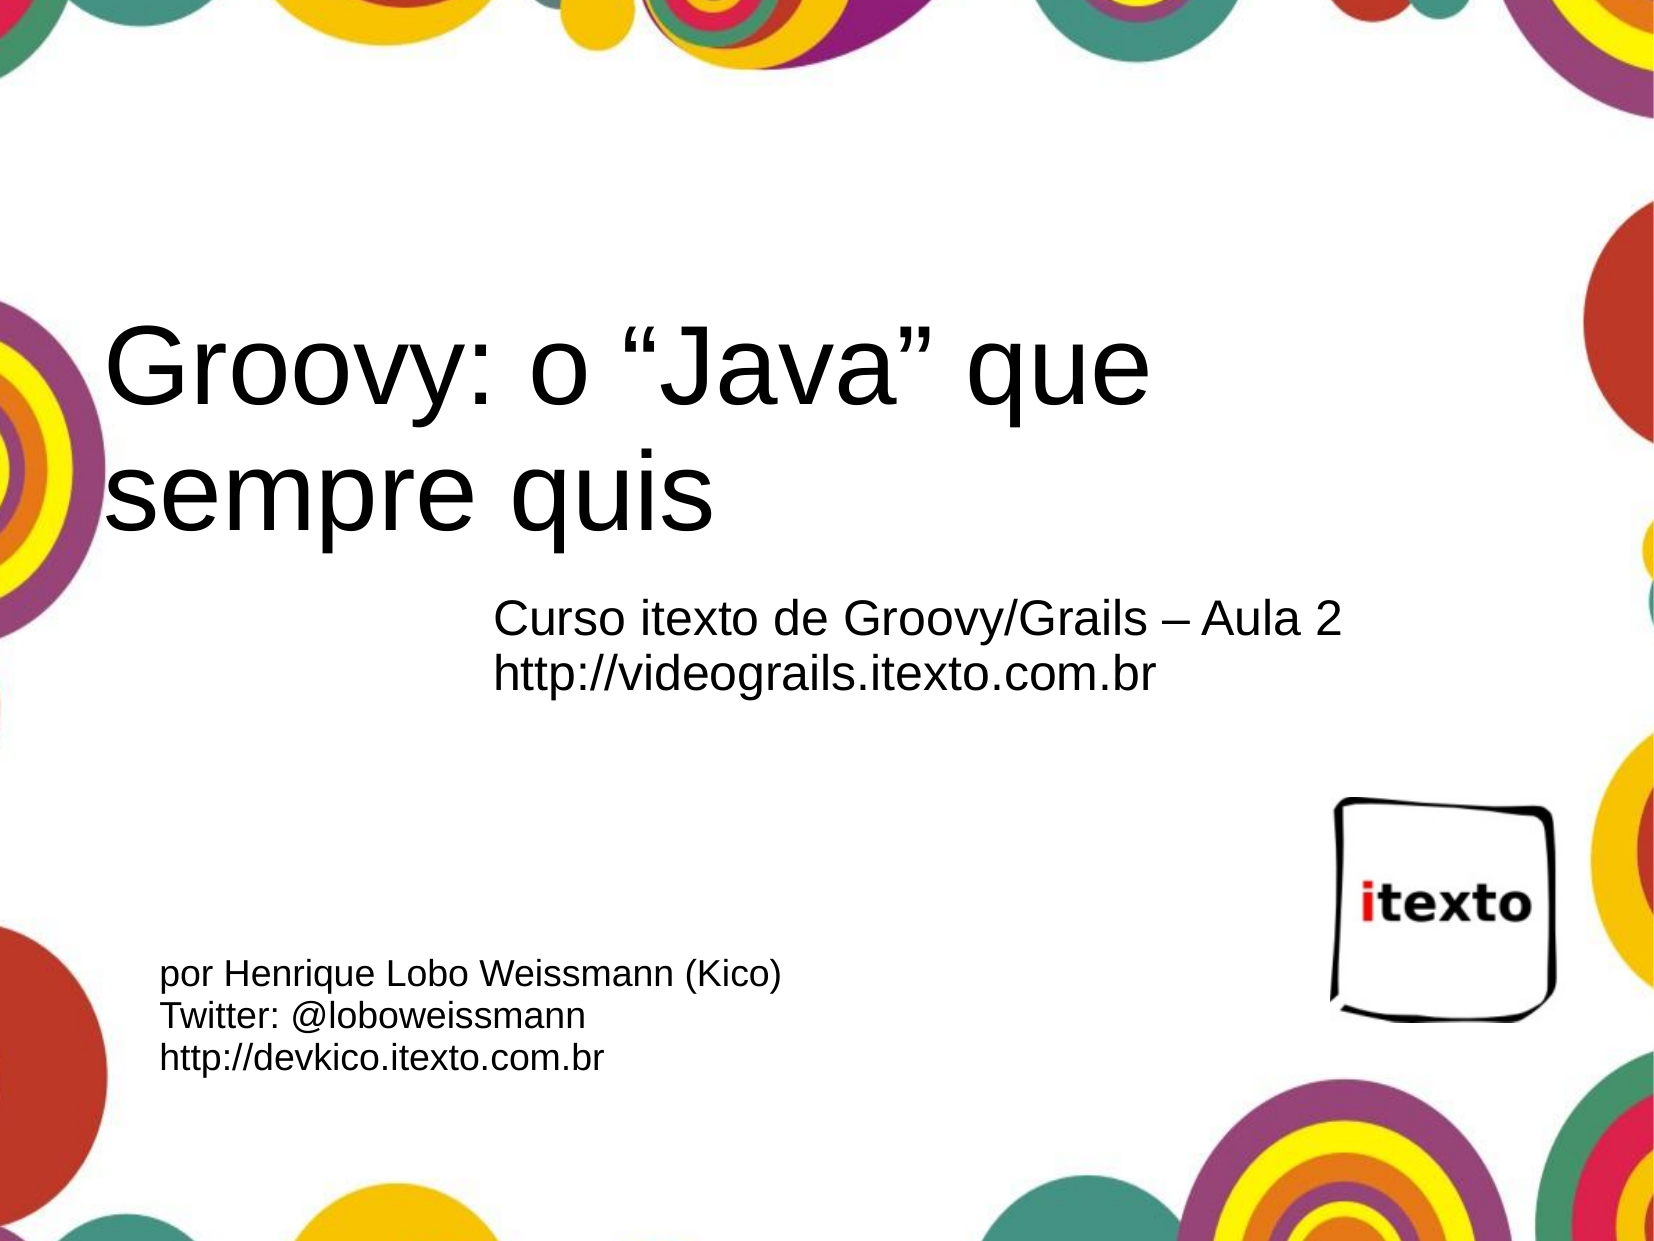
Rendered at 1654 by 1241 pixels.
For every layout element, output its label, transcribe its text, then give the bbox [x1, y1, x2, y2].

text_box por Henrique Lobo Weissmann (Kico) Twitter: @loboweissmann http://devkico.itexto.com.br [144, 944, 798, 1086]
text_box Curso itexto de Groovy/Grails – Aula 2 http://videograils.itexto.com.br [478, 582, 1359, 709]
text_box Groovy: o “Java” que sempre quis [88, 295, 1241, 591]
picture [0, 0, 1654, 1241]
